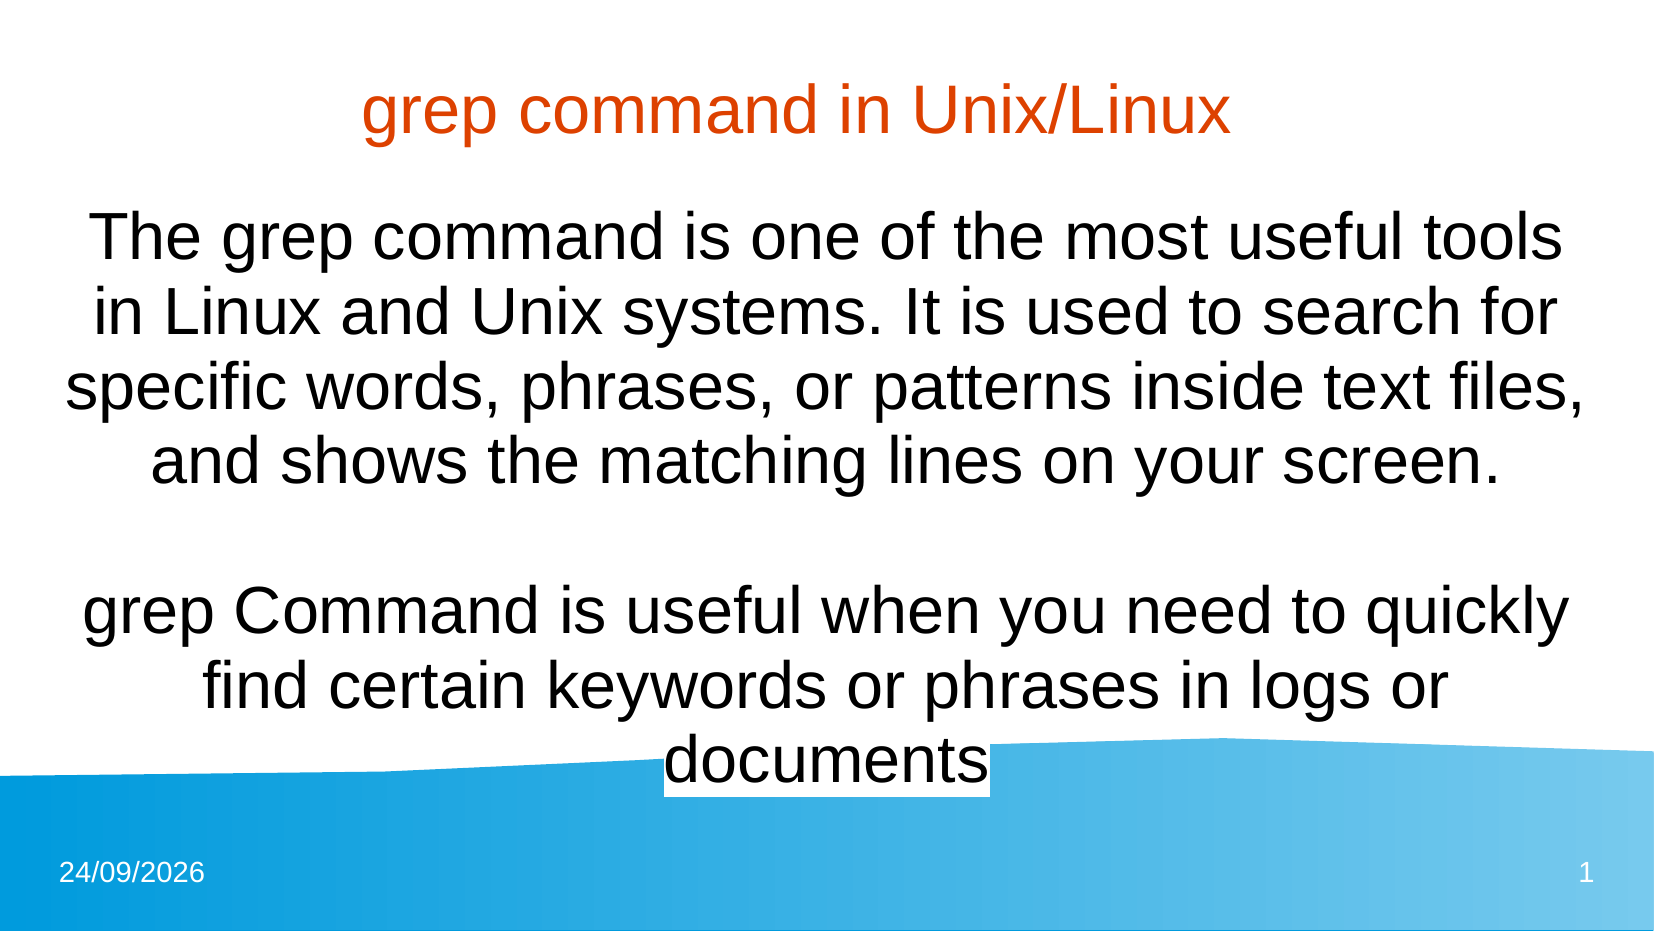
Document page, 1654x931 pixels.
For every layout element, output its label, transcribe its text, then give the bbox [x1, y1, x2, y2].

title grep command in Unix/Linux [59, 59, 1536, 199]
subtitle The grep command is one of the most useful tools in Linux and Unix systems. It is used to search for specific words, phrases, or patterns inside text files, and shows the matching lines on your screen. grep Command is useful when you need to quickly find certain keywords or phrases in logs or documents [59, 199, 1595, 798]
